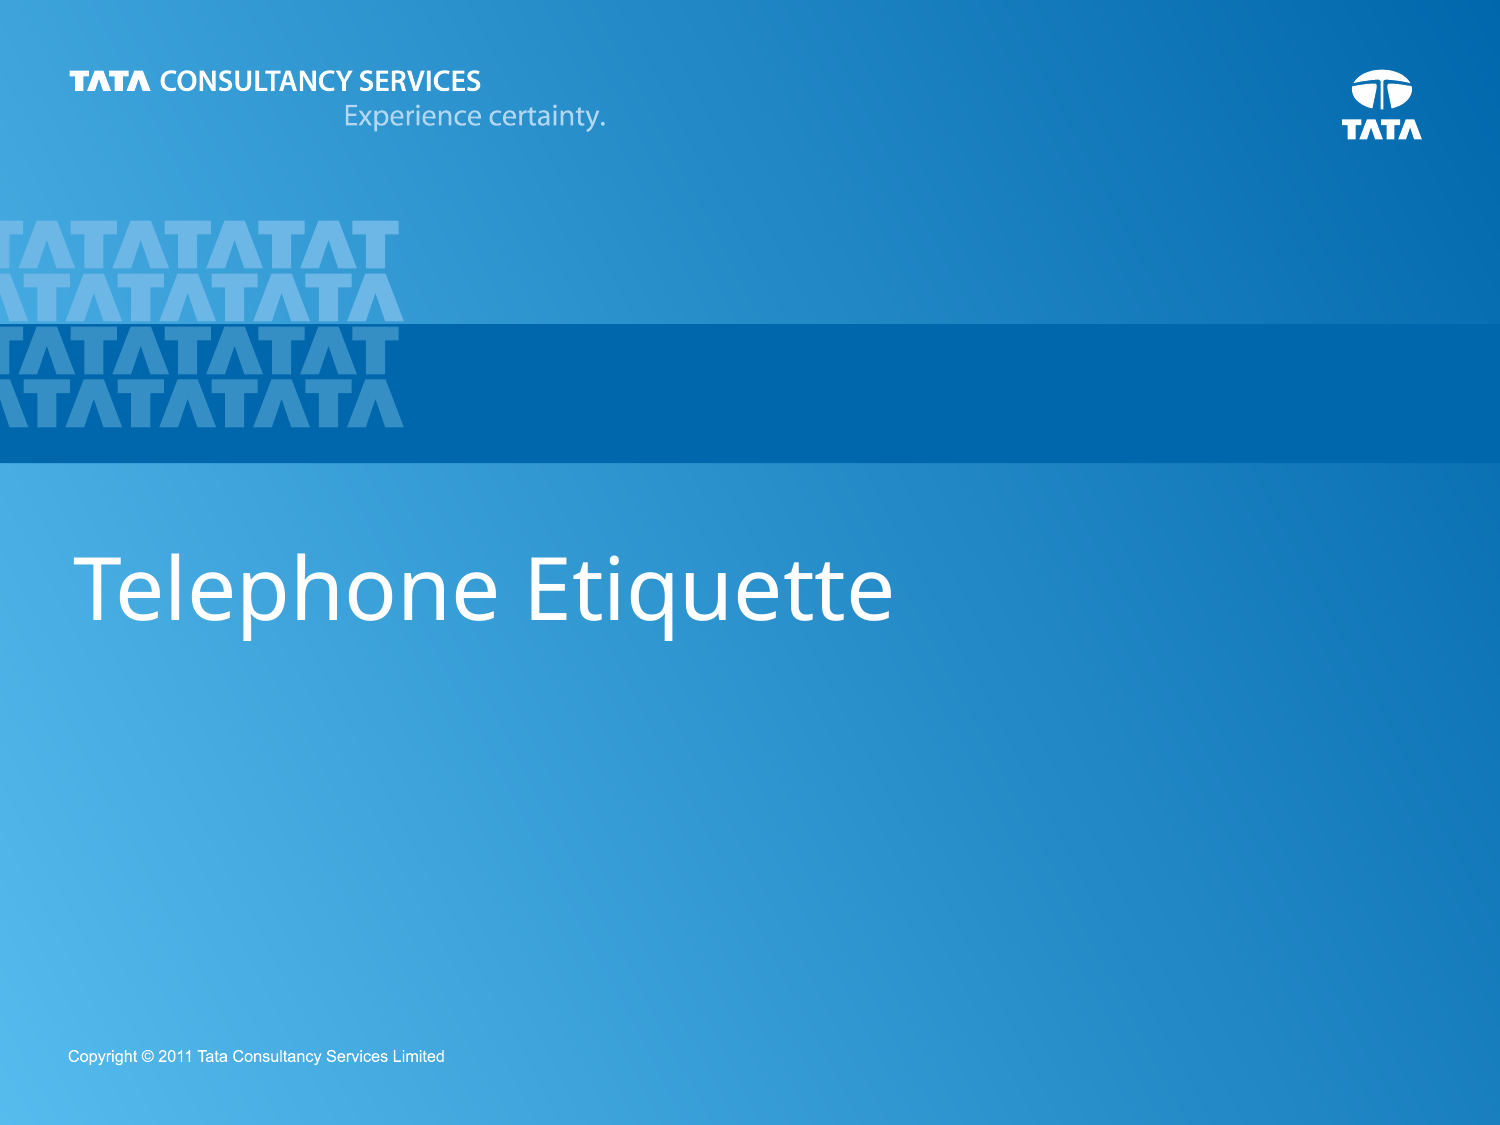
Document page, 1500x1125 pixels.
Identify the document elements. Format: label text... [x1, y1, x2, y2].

title Telephone Etiquette [58, 524, 1334, 625]
